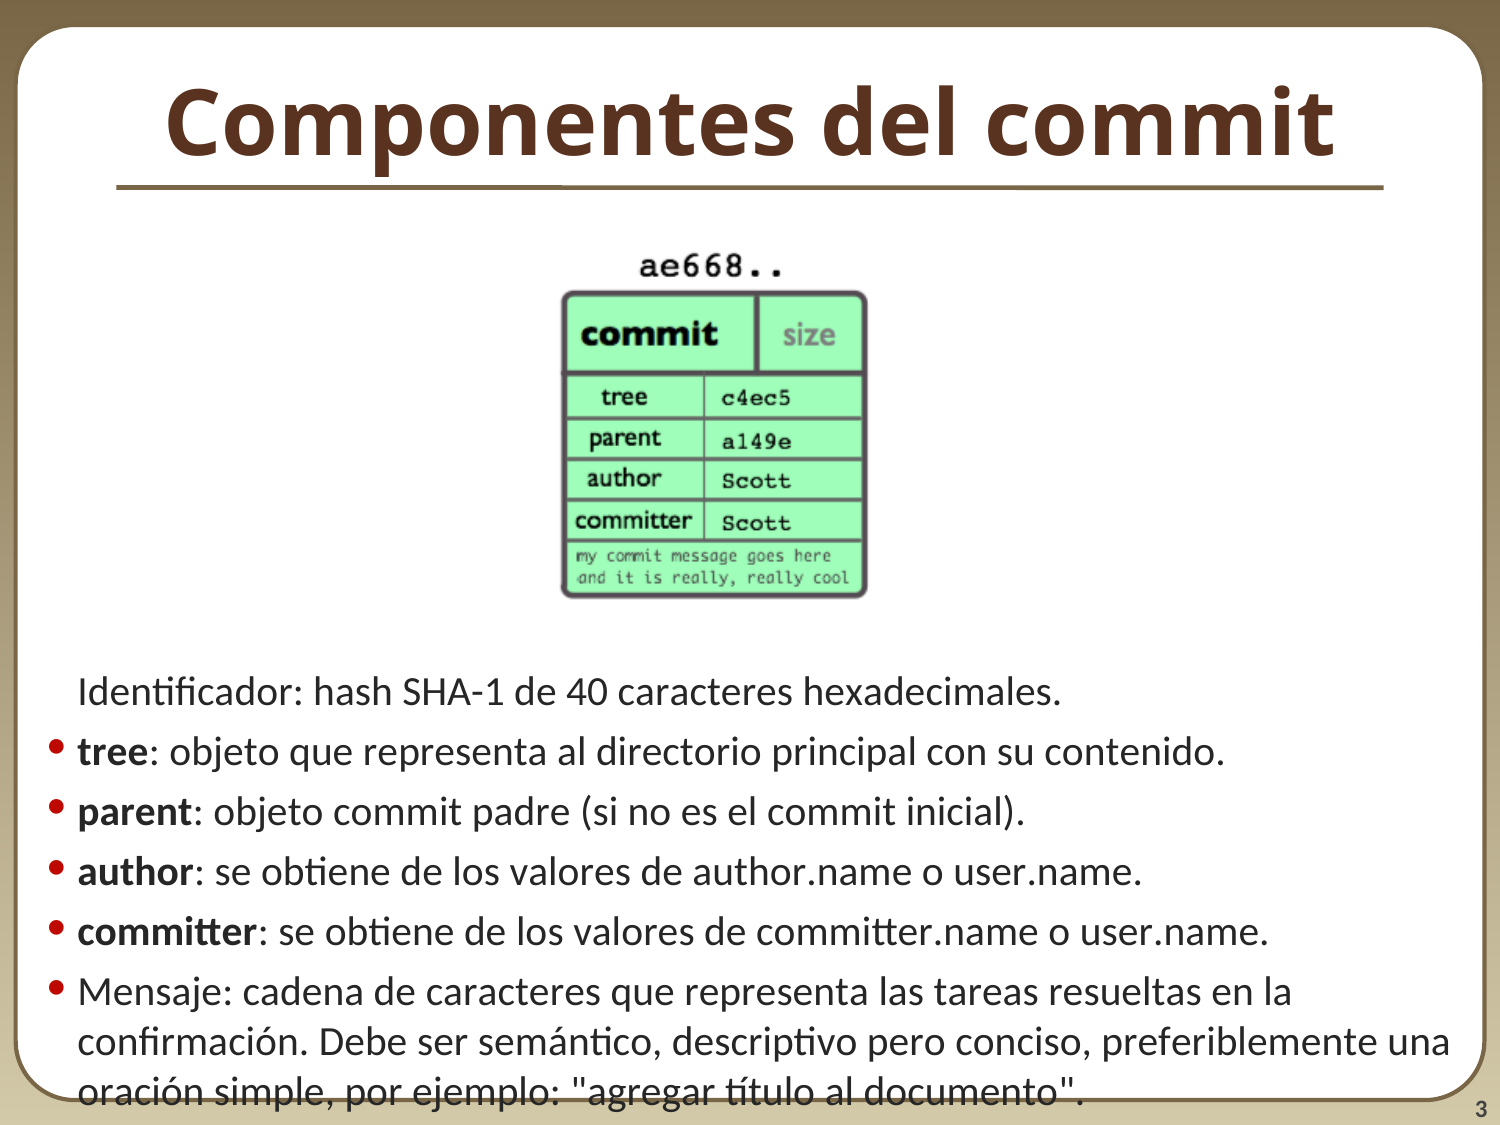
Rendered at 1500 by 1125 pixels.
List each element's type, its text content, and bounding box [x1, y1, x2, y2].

title Componentes del commit [0, 24, 1500, 212]
list Identificador: hash SHA-1 de 40 caracteres hexadecimales. tree: objeto que representa al directorio principal con su contenido. parent: objeto commit padre (si no es el commit inicial). author: se obtiene de los valores de author.name o user.name. committer: se obtiene de los valores de committer.name o user.name. Mensaje: cadena de caracteres que representa las tareas resueltas en la confirmación. Debe ser semántico, descriptivo pero conciso, preferiblemente una oración simple, por ejemplo: "agregar título al documento". [0, 212, 1500, 1125]
picture [555, 241, 871, 601]
